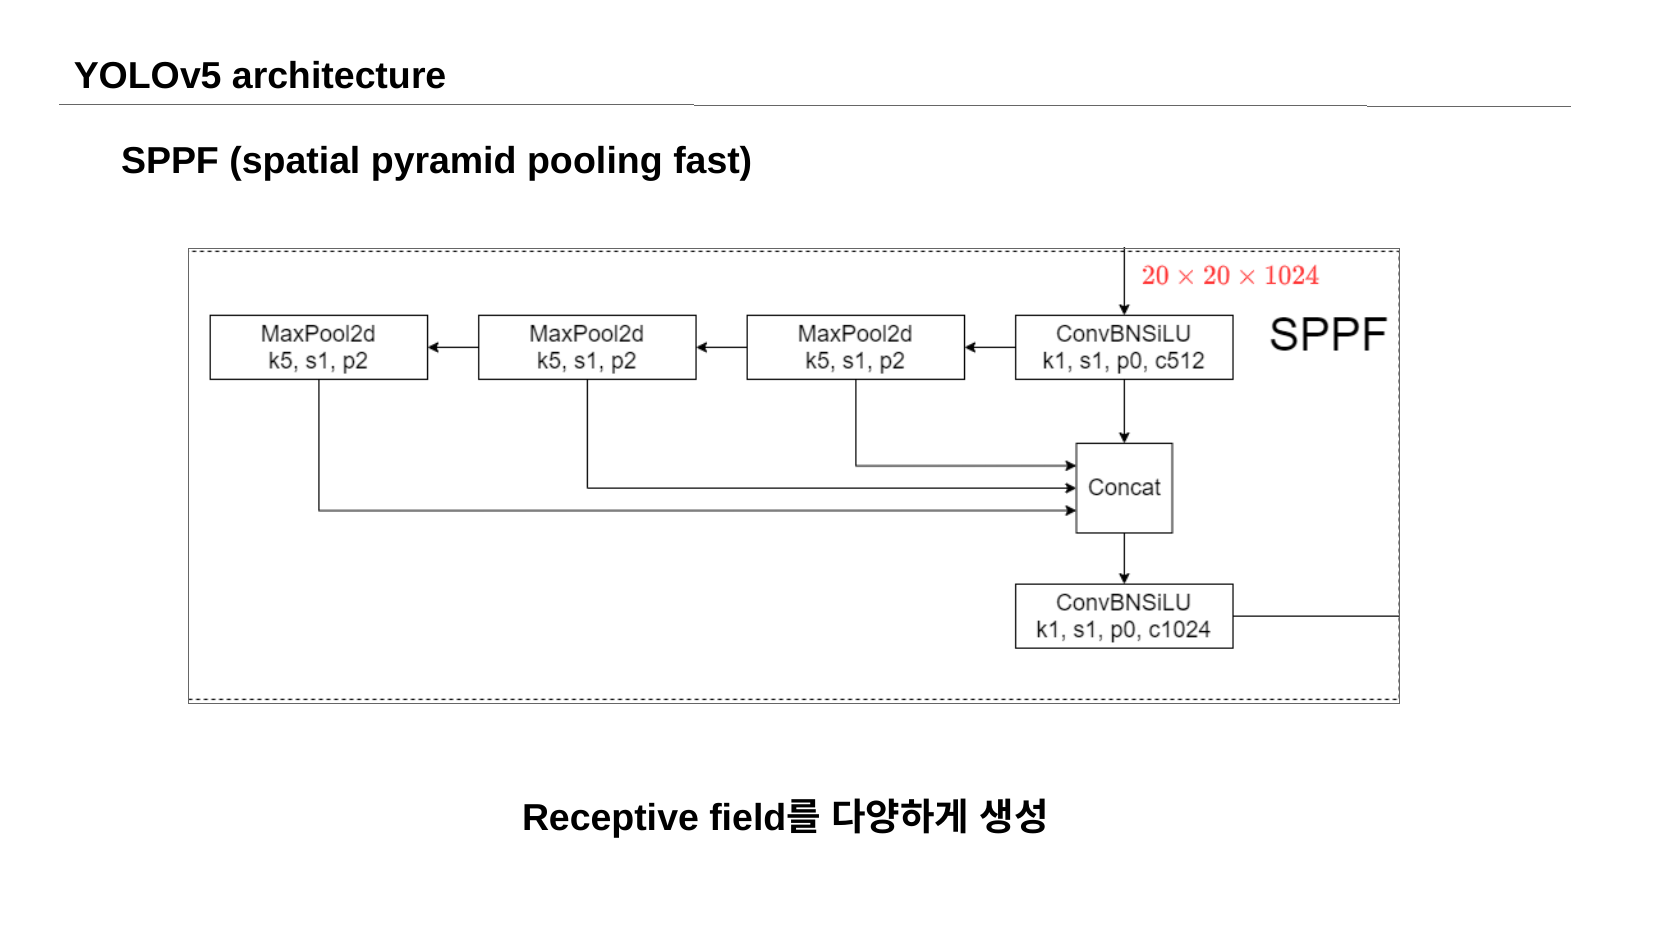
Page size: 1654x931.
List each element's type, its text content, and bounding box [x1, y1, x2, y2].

picture [188, 247, 1400, 704]
text_box Receptive field를 다양하게 생성 [265, 779, 1388, 886]
text_box SPPF (spatial pyramid pooling fast) [106, 132, 792, 231]
text_box YOLOv5 architecture [59, 47, 520, 104]
